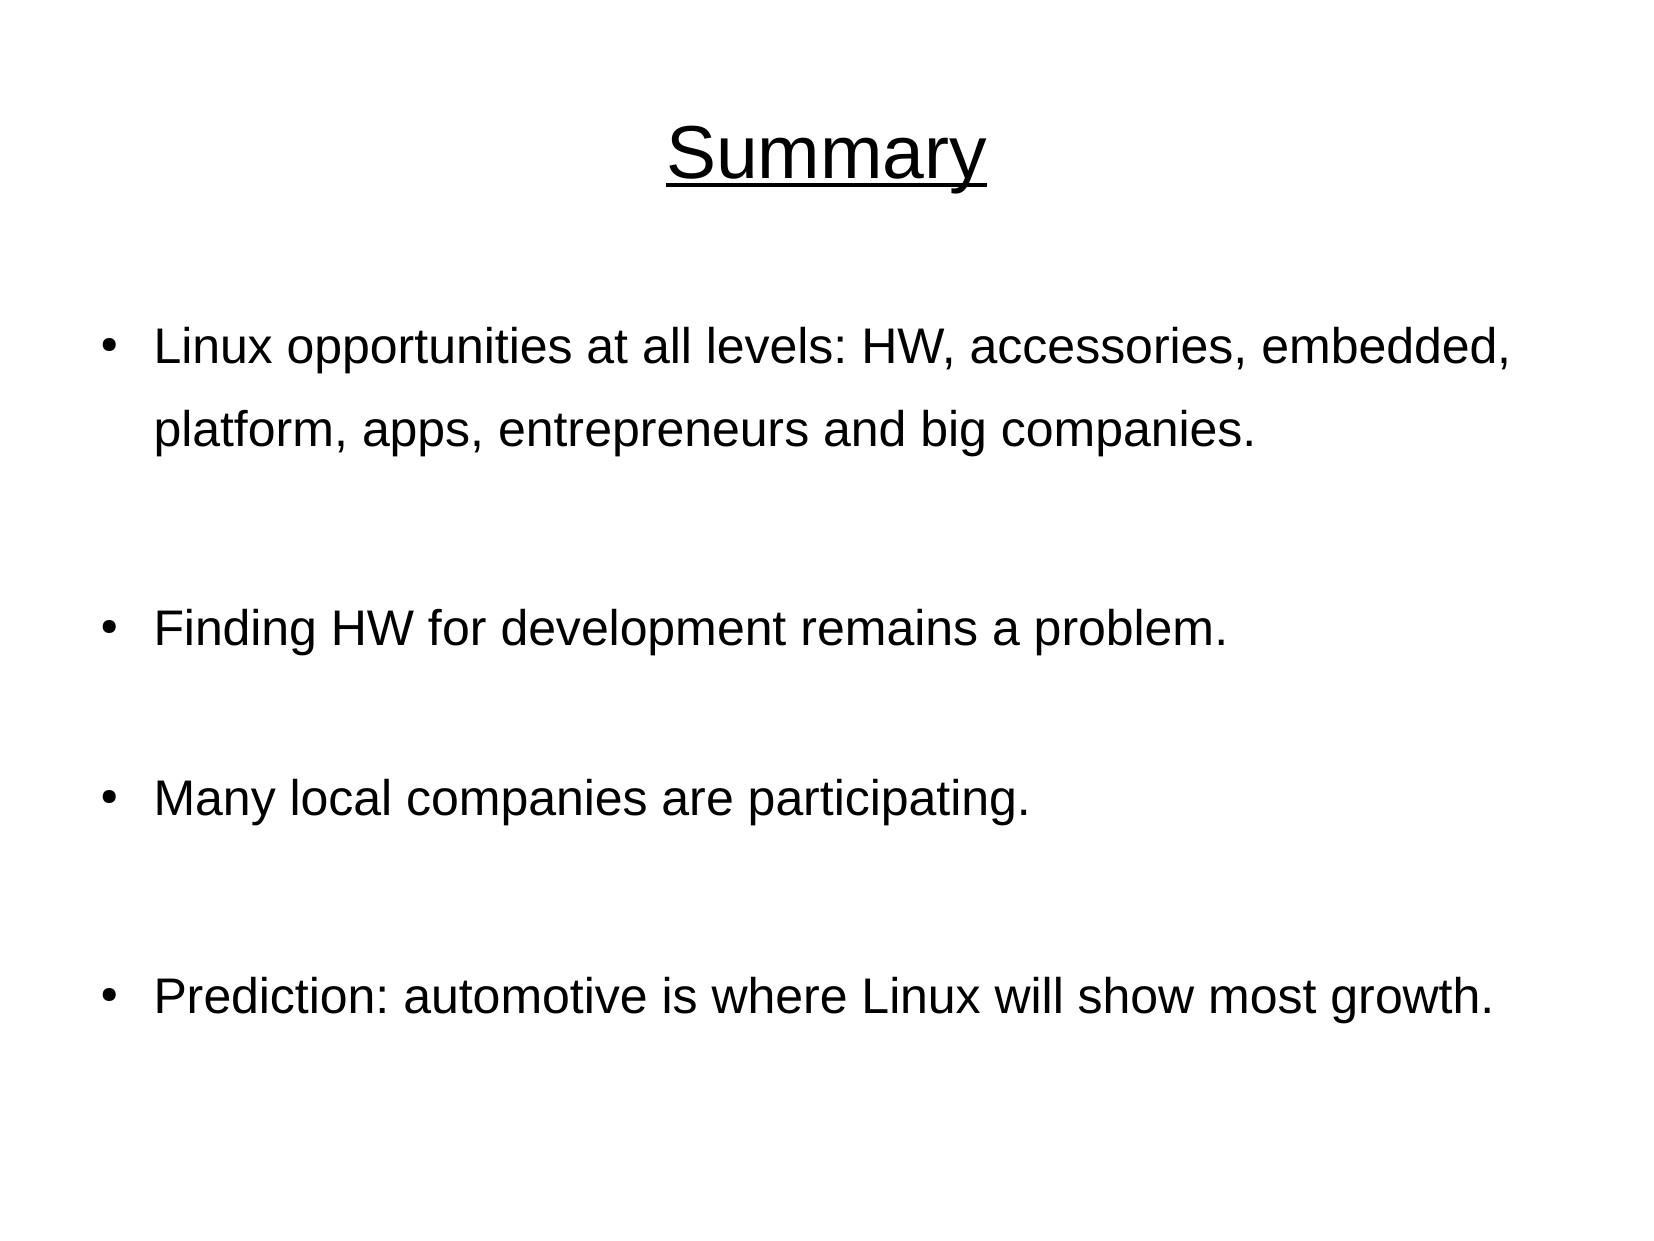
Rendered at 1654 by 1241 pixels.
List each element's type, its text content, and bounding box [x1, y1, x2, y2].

title Summary [82, 49, 1571, 257]
list Linux opportunities at all levels: HW, accessories, embedded, platform, apps, entrepreneurs and big companies. Finding HW for development remains a problem. Many local companies are participating. Prediction: automotive is where Linux will show most growth. [82, 290, 1571, 1109]
